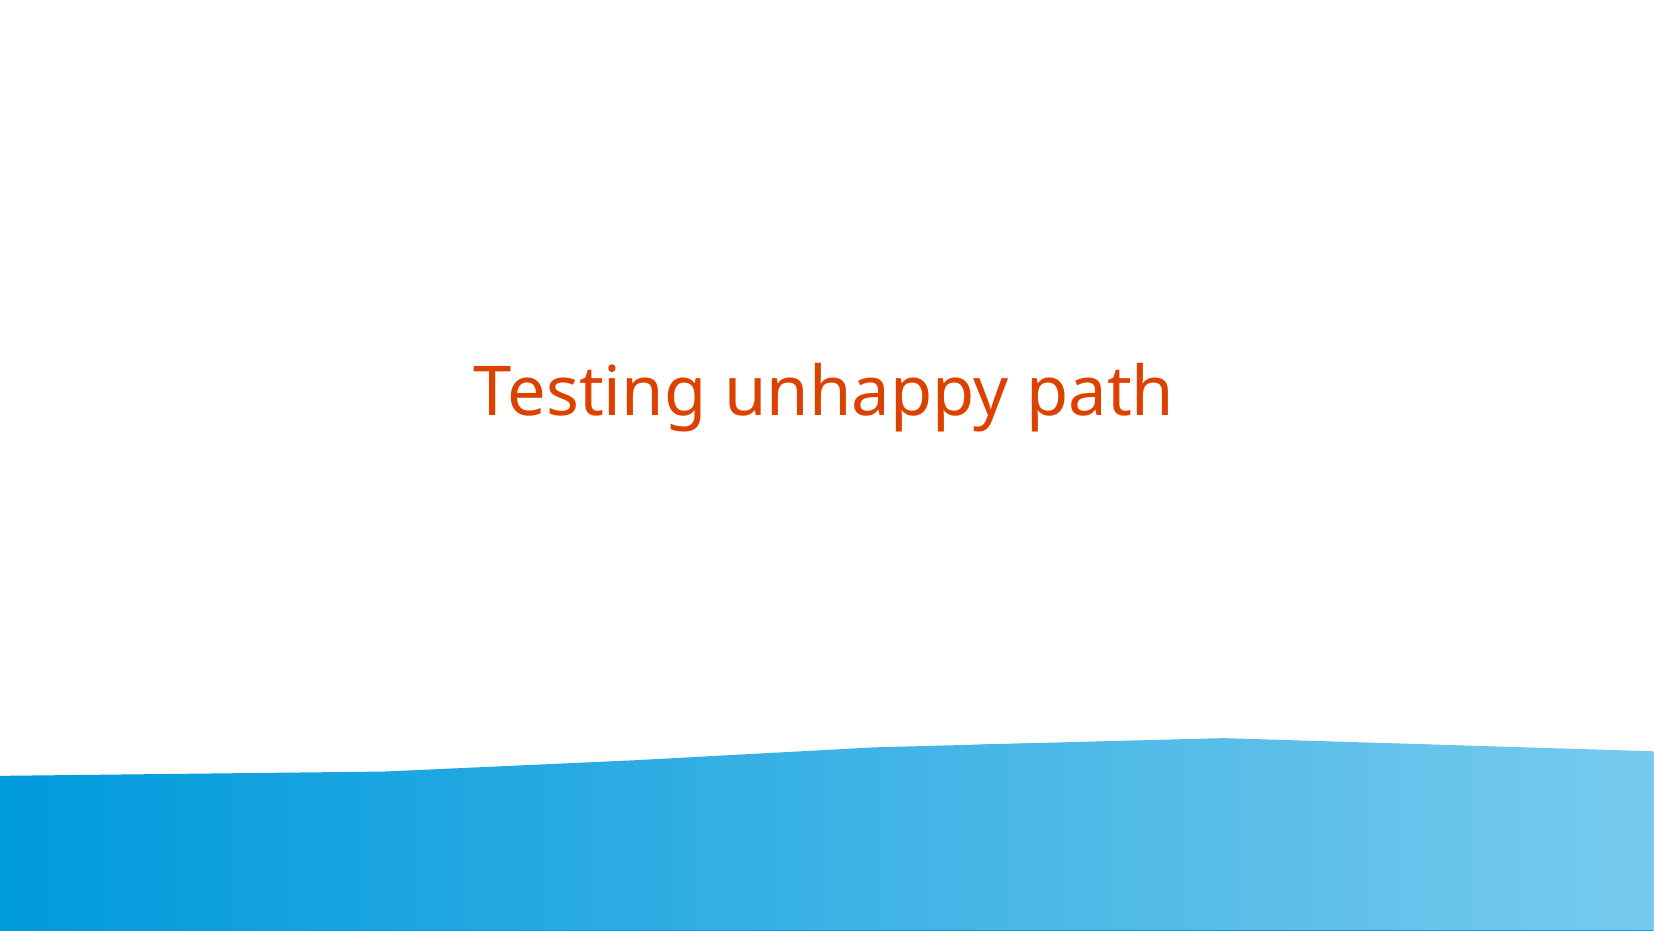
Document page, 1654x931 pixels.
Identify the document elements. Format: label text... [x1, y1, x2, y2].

title Testing unhappy path [86, 300, 1563, 478]
